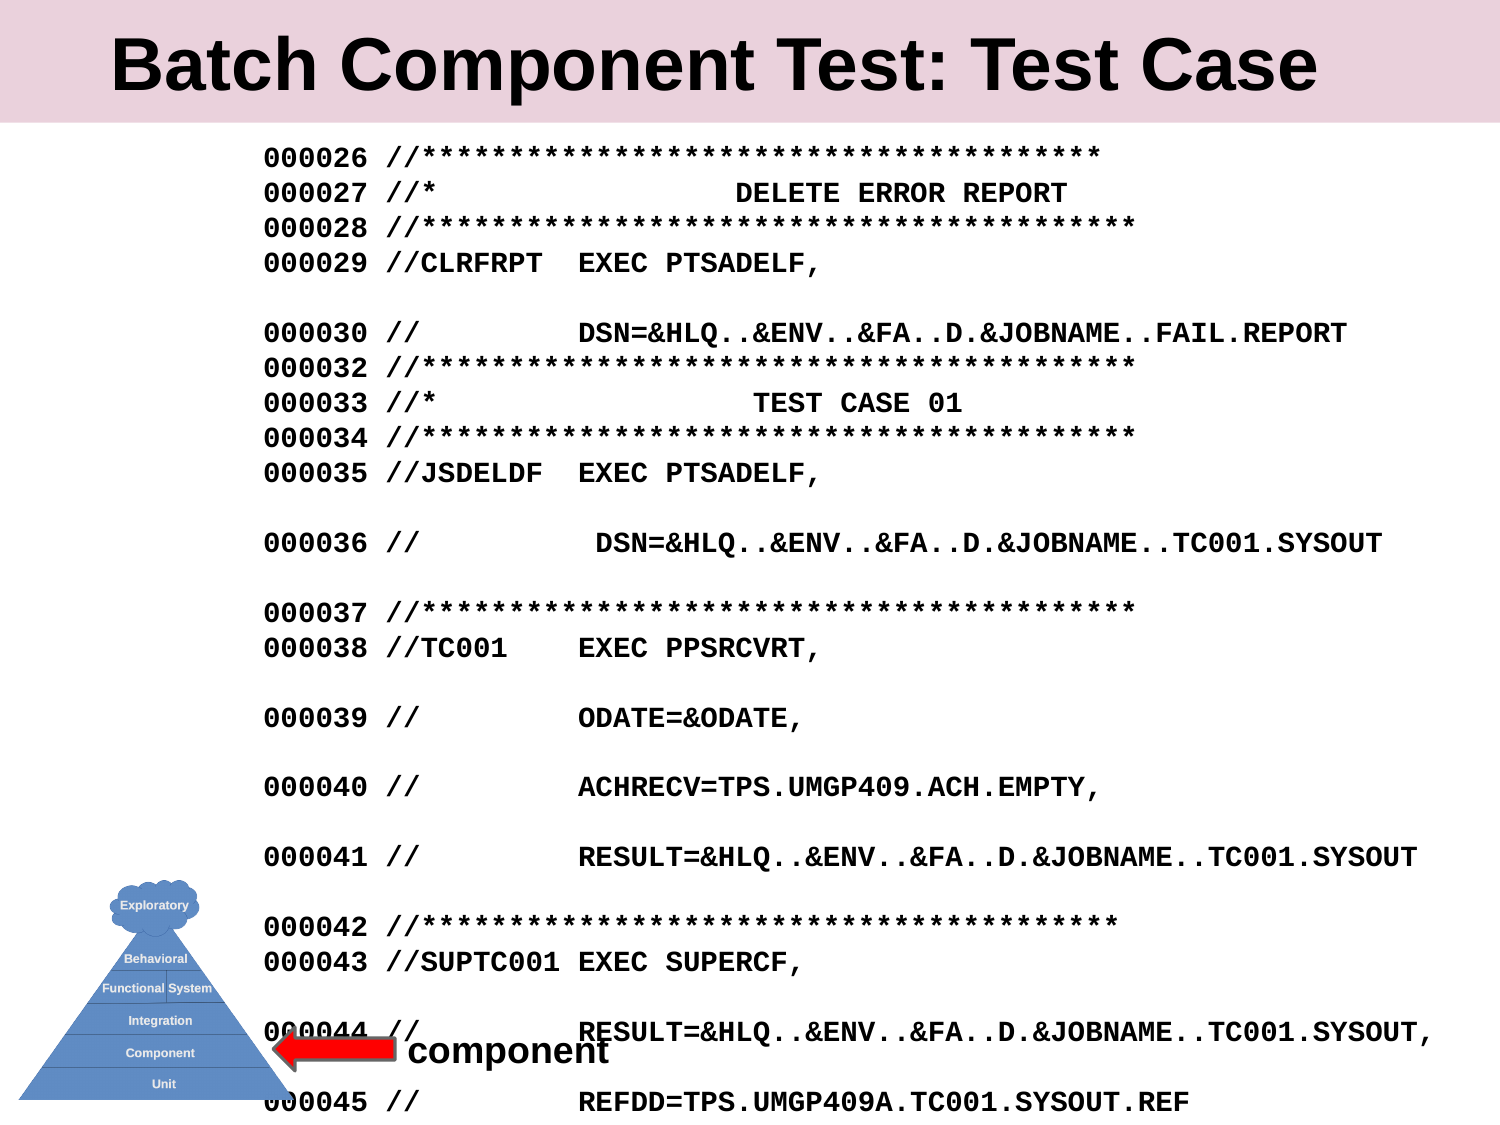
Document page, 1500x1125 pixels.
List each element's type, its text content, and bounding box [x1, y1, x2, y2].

text_box Batch Component Test: Test Case [0, 0, 1500, 123]
text_box component [392, 1010, 632, 1078]
text_box [273, 1027, 392, 1071]
text_box 000026 //*************************************** 000027 //* DELETE ERROR REPORT 000028 //***************************************** 000029 //CLRFRPT EXEC PTSADELF, 000030 // DSN=&HLQ..&ENV..&FA..D.&JOBNAME..FAIL.REPORT 000032 //***************************************** 000033 //* TEST CASE 01 000034 //***************************************** 000035 //JSDELDF EXEC PTSADELF, 000036 // DSN=&HLQ..&ENV..&FA..D.&JOBNAME..TC001.SYSOUT 000037 //***************************************** 000038 //TC001 EXEC PPSRCVRT, 000039 // ODATE=&ODATE, 000040 // ACHRECV=TPS.UMGP409.ACH.EMPTY, 000041 // RESULT=&HLQ..&ENV..&FA..D.&JOBNAME..TC001.SYSOUT 000042 //**************************************** 000043 //SUPTC001 EXEC SUPERCF, 000044 // RESULT=&HLQ..&ENV..&FA..D.&JOBNAME..TC001.SYSOUT, 000045 // REFDD=TPS.UMGP409A.TC001.SYSOUT.REF 000046 //**************************************** 000047 //IFBAD IF SUPTC001.SUPERC.RC NE 0 THEN 000048 //PPSERRPT EXEC PPSERRPT 000049 //RUNEXEC.SYSTSIN DD * 000050 TPS.T01.B1.D.PPSTDDT1.FAIL.REPORT TC001 000051 //IFBADEND ENDIF [230, 123, 1500, 1088]
picture [18, 880, 294, 1100]
